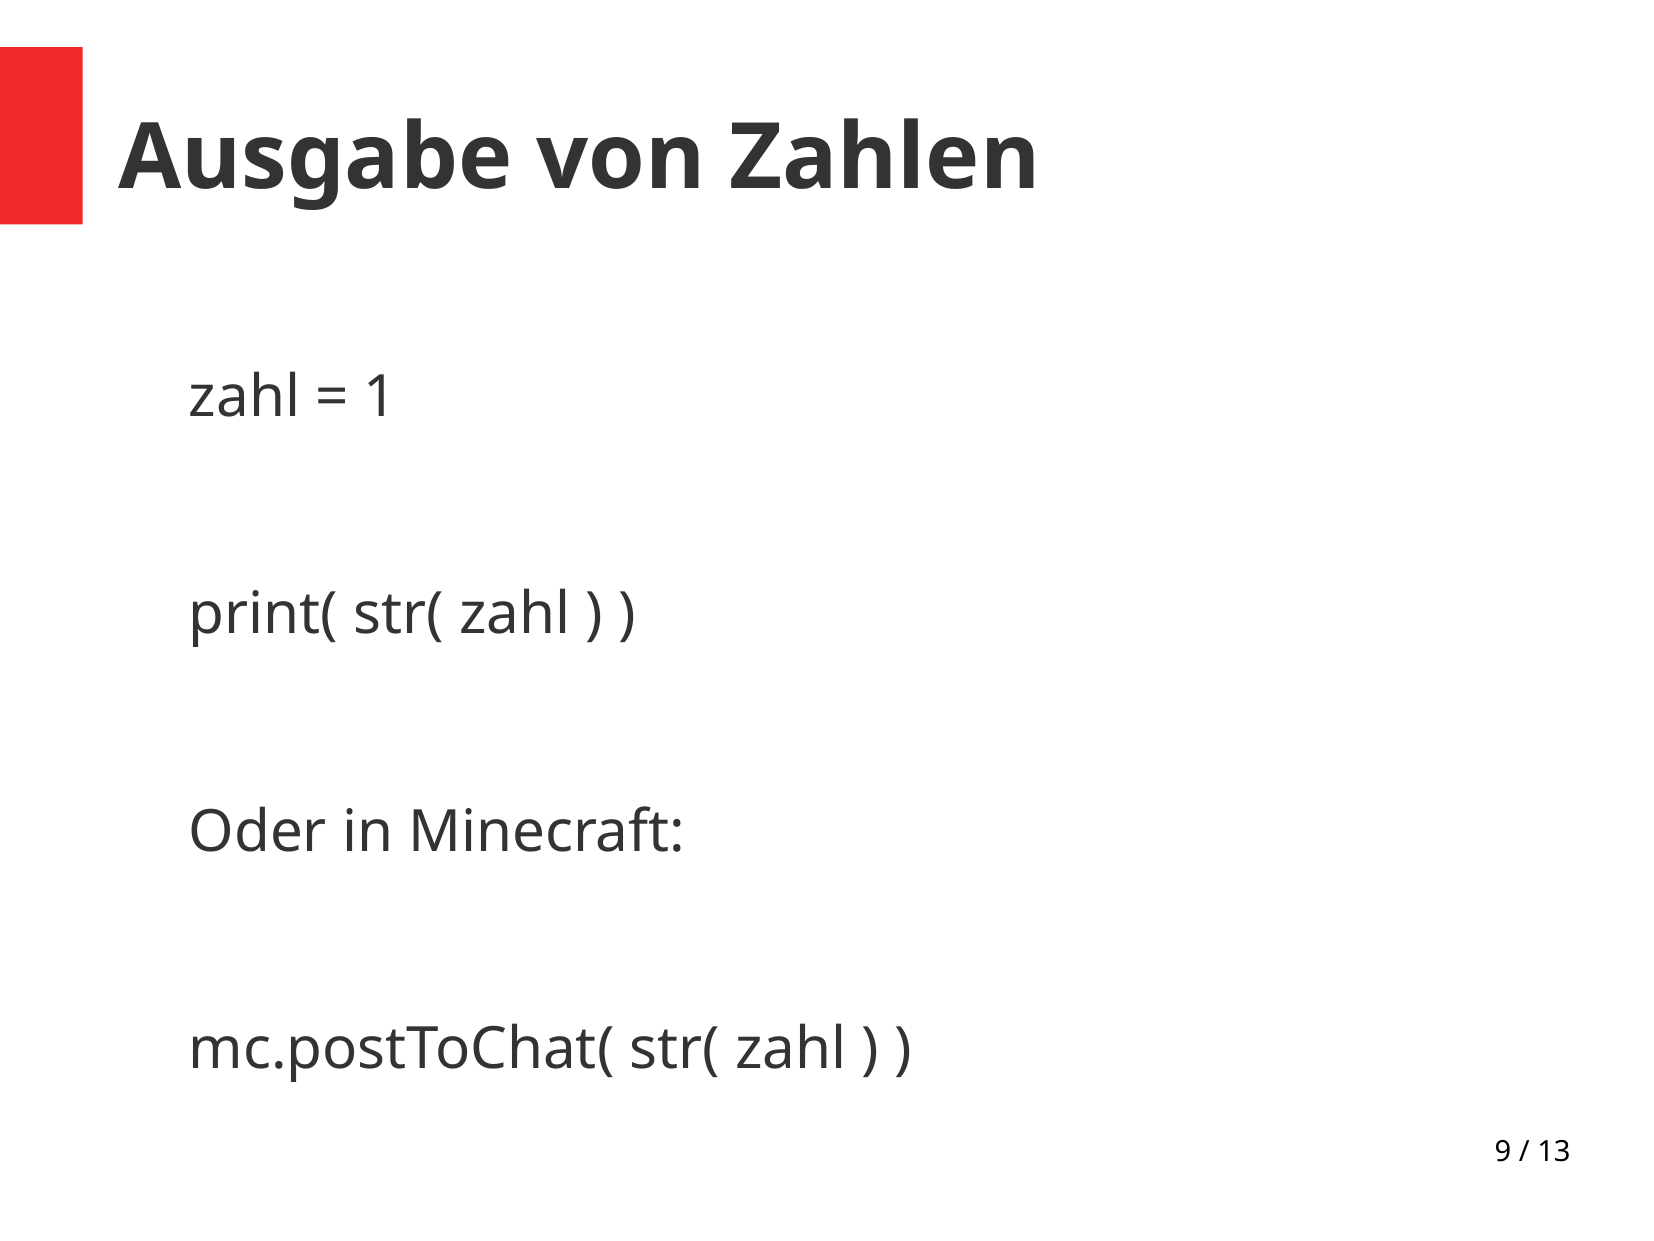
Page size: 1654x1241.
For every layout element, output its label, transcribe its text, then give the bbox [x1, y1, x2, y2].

title Ausgabe von Zahlen [118, 49, 1571, 257]
list zahl = 1 print( str( zahl ) ) Oder in Minecraft: mc.postToChat( str( zahl ) ) [118, 354, 1536, 1074]
